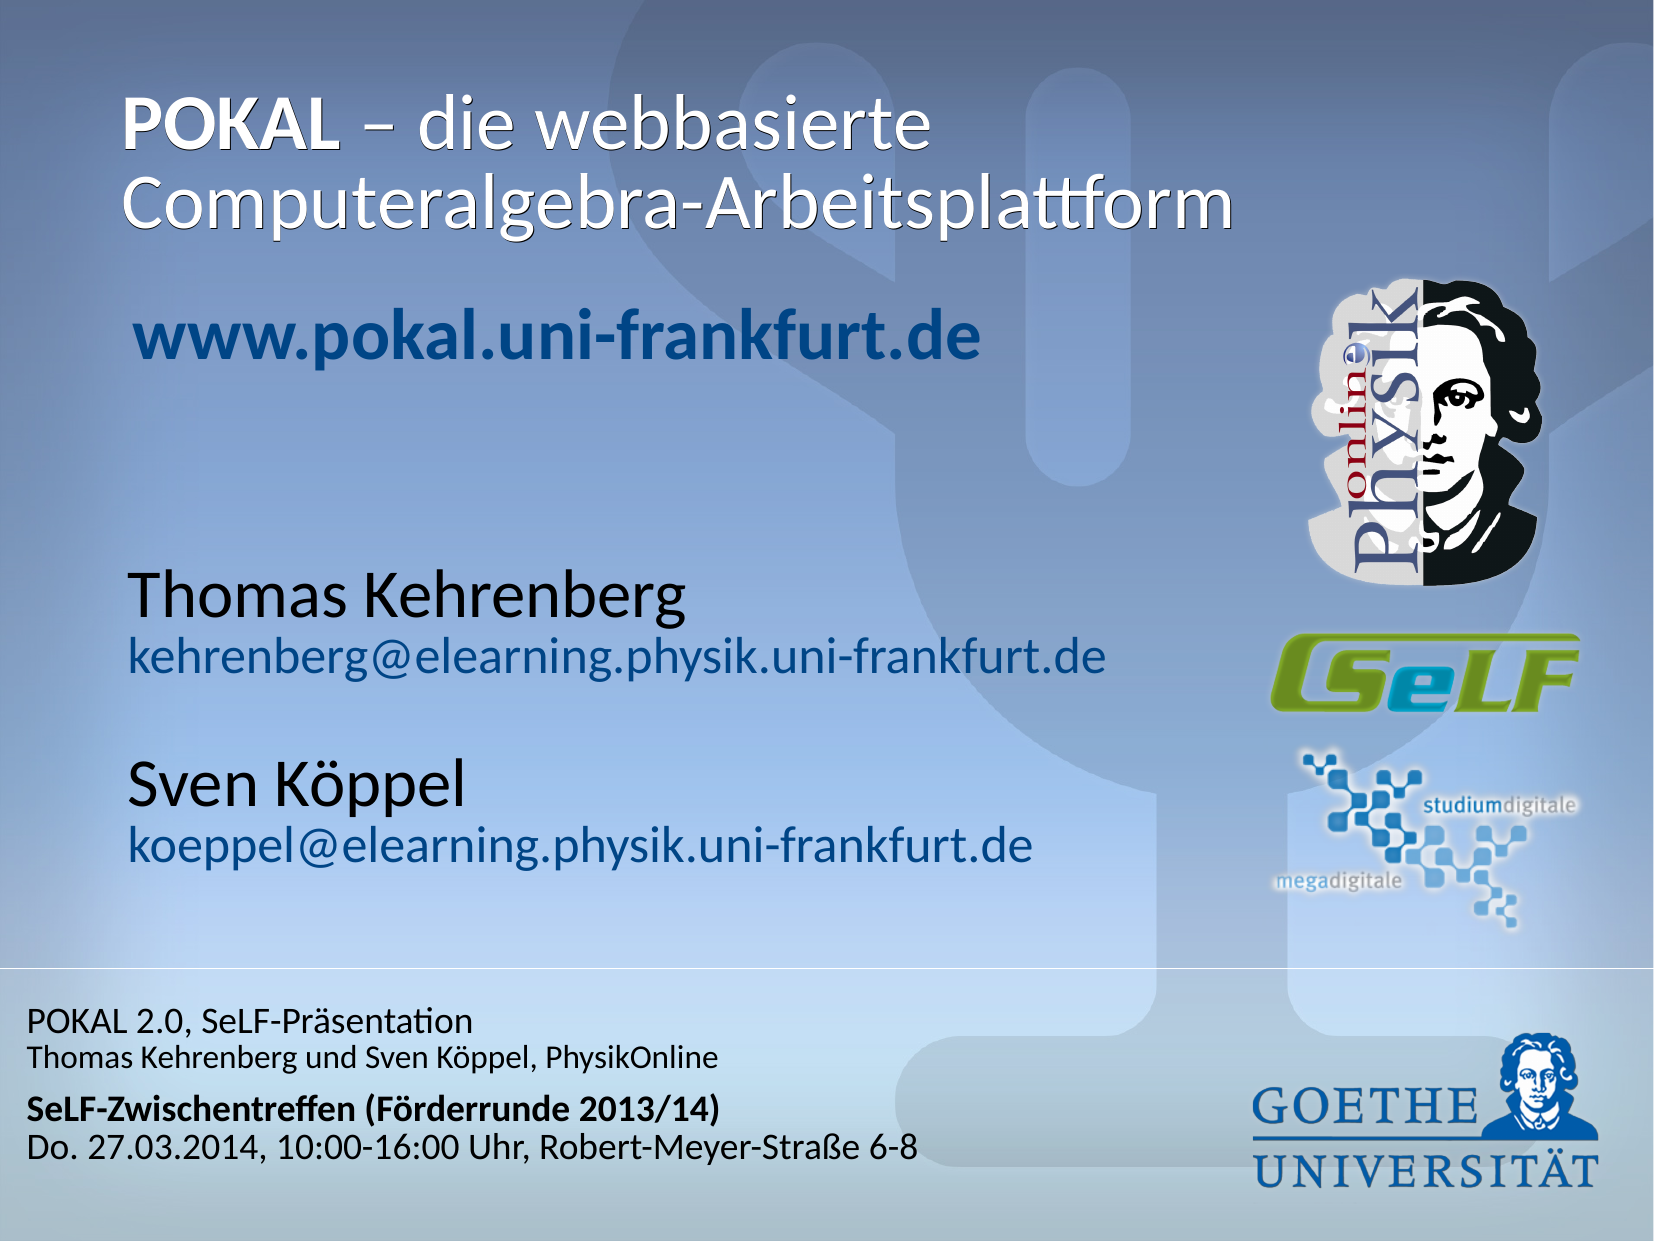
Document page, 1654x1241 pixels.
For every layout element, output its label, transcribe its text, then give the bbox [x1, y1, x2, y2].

text_box www.pokal.uni-frankfurt.de [118, 297, 1057, 386]
text_box POKAL – die webbasierte Computeralgebra-Arbeitsplattform [106, 82, 1347, 296]
text_box Thomas Kehrenberg kehrenberg@elearning.physik.uni-frankfurt.de [113, 558, 1124, 695]
picture [0, 0, 1654, 968]
text_box Sven Köppel koeppel@elearning.physik.uni-frankfurt.de [113, 747, 1051, 883]
picture [1244, 1024, 1606, 1211]
text_box POKAL 2.0, SeLF-Präsentation Thomas Kehrenberg und Sven Köppel, PhysikOnline SeLF-Zwischentreffen (Förderrunde 2013/14) Do. 27.03.2014, 10:00-16:00 Uhr, Robert-Meyer-Straße 6-8 [11, 998, 933, 1177]
text_box [0, 968, 1654, 1241]
